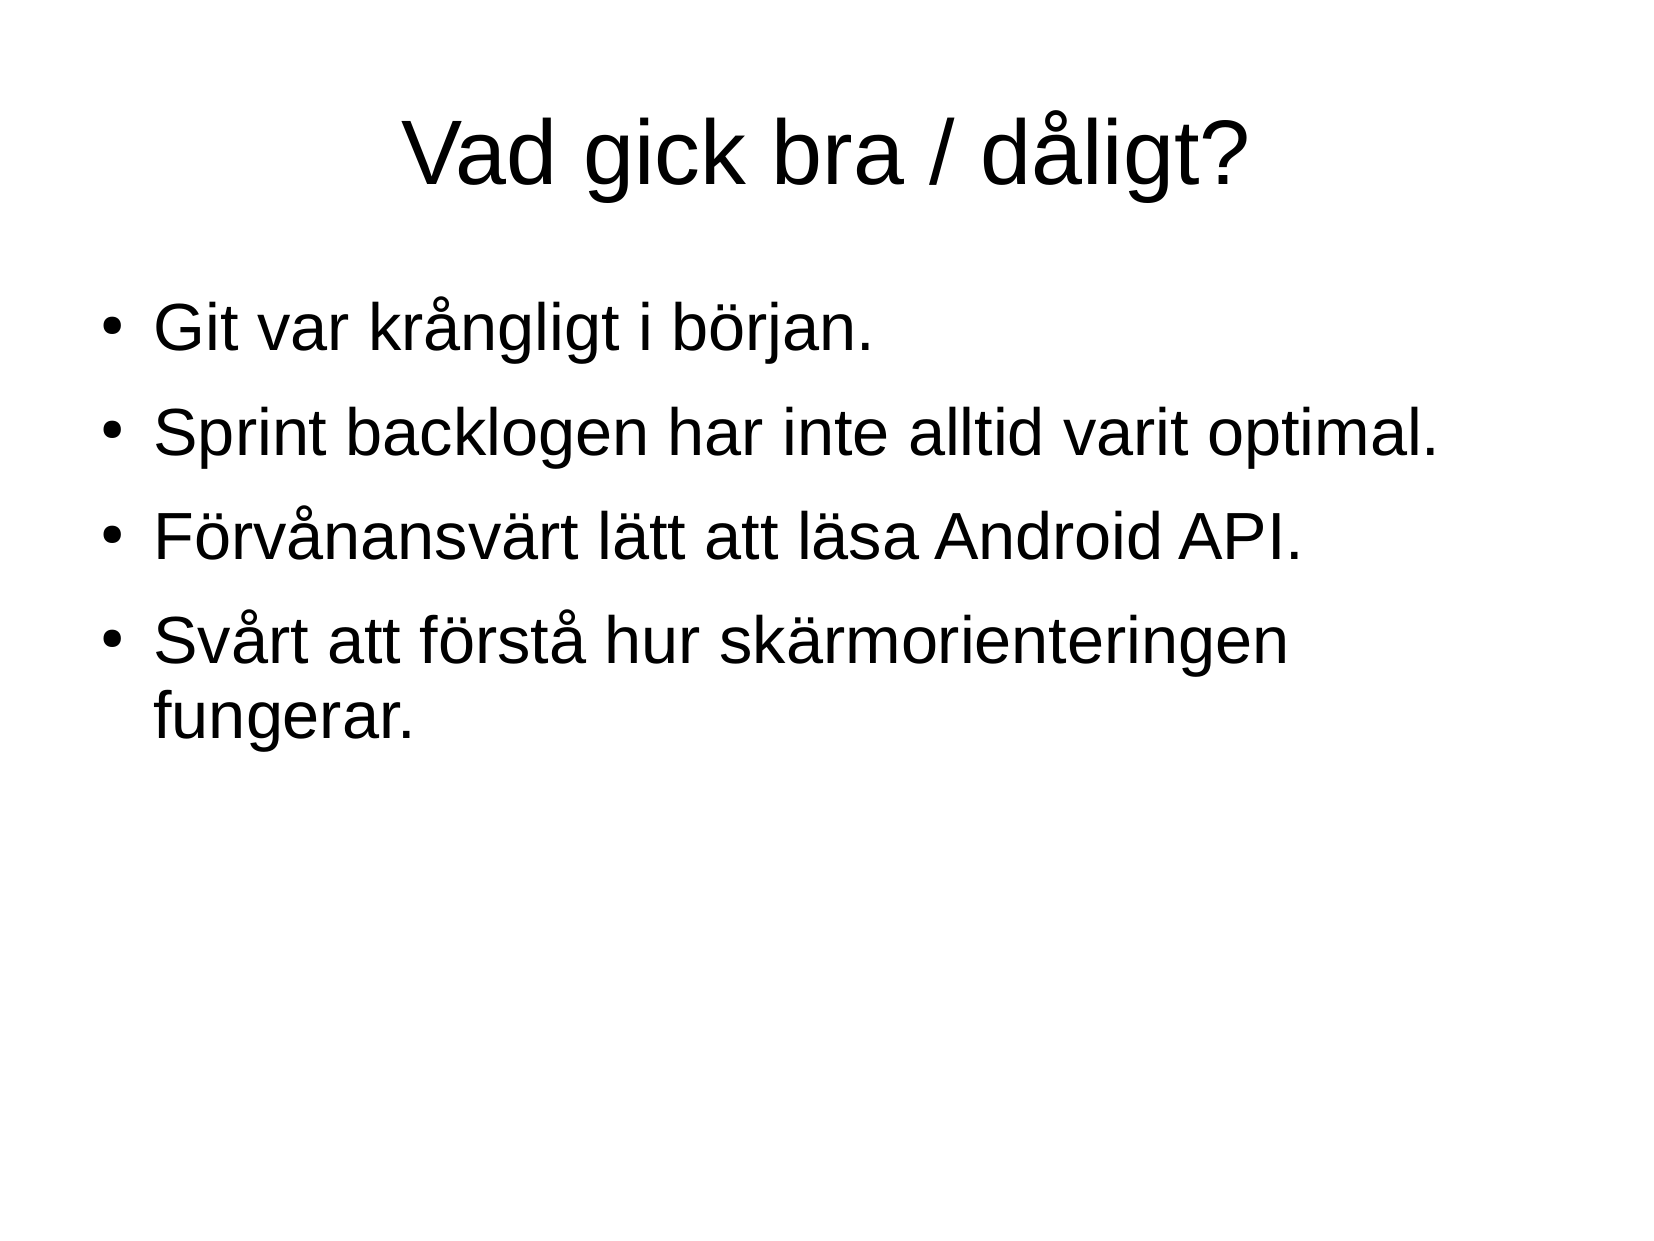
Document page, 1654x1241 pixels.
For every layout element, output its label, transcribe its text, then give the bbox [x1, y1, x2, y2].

list Git var krångligt i början. Sprint backlogen har inte alltid varit optimal. Förvånansvärt lätt att läsa Android API. Svårt att förstå hur skärmorienteringen fungerar. [82, 290, 1538, 1010]
title Vad gick bra / dåligt? [82, 49, 1571, 257]
